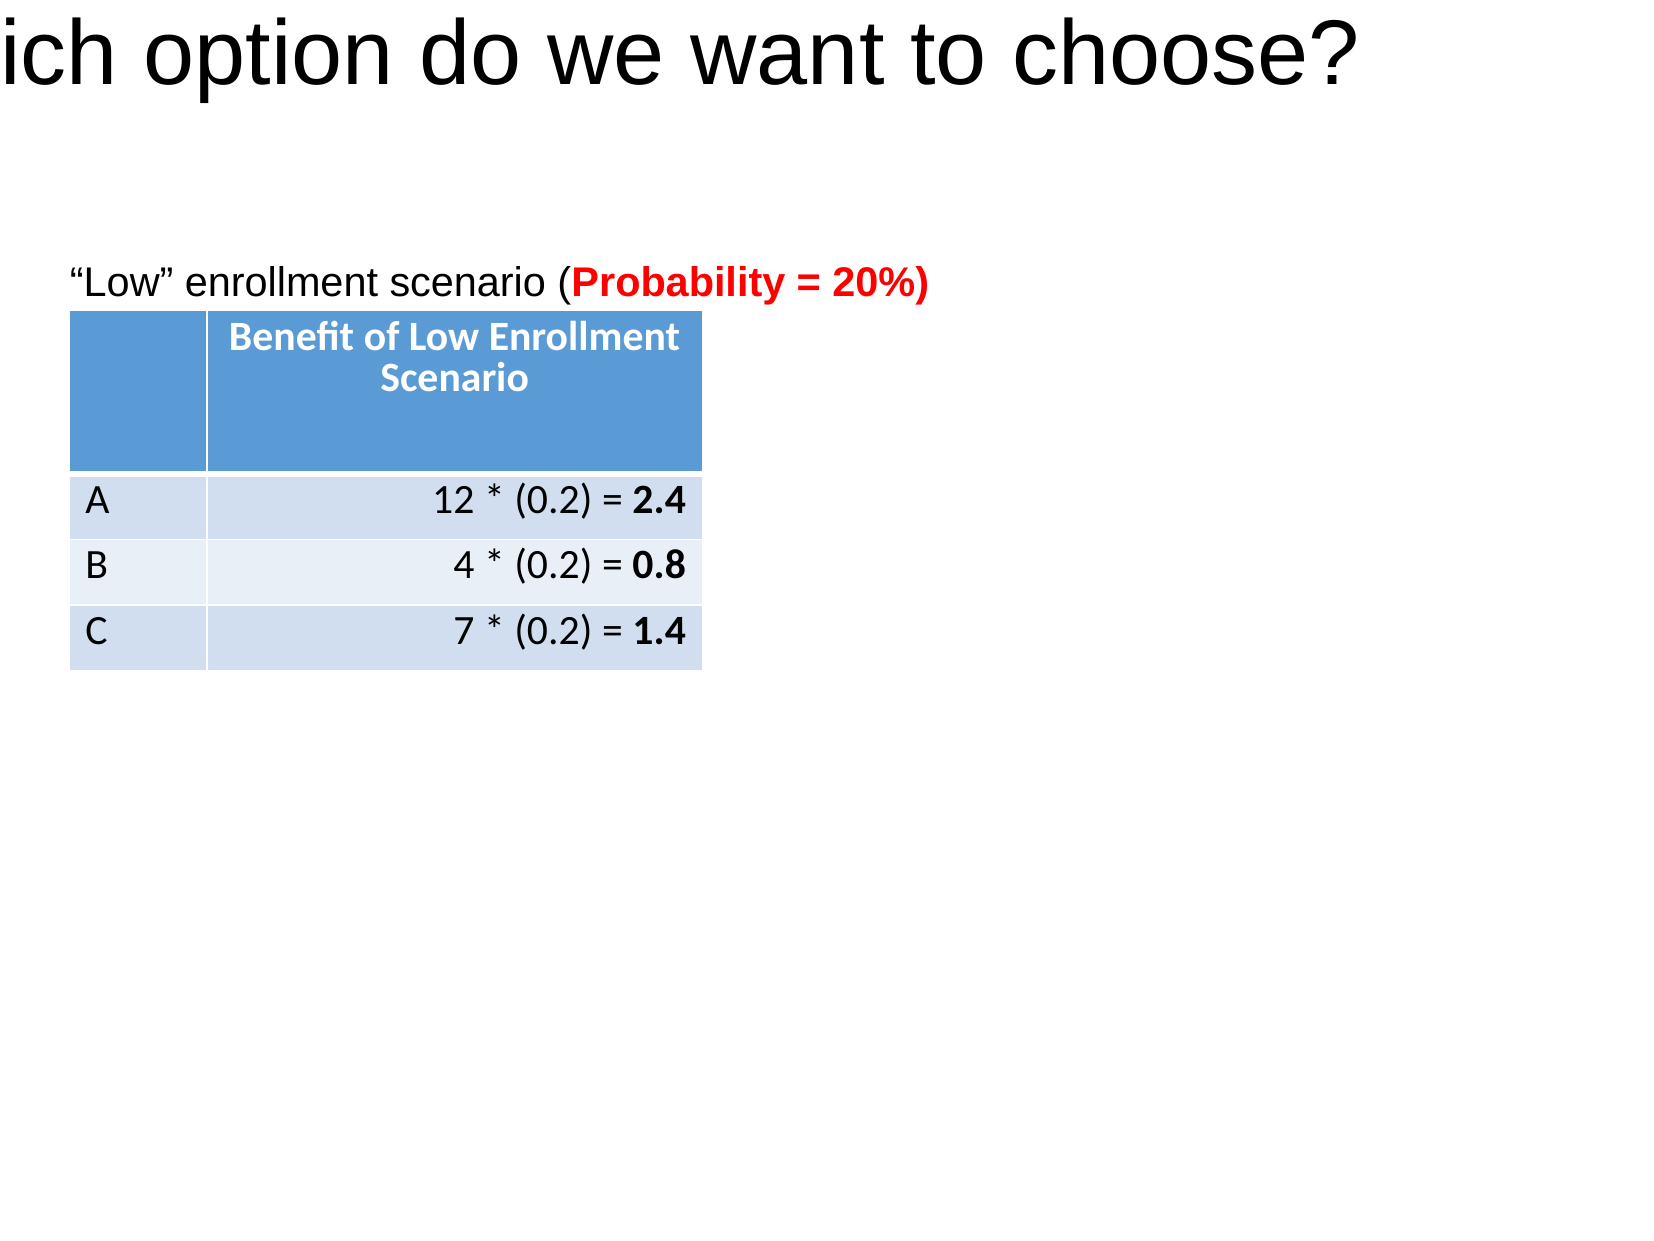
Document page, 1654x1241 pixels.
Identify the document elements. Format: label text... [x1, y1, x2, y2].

table_cell 4 * (0.2) = 0.8 [208, 540, 702, 604]
title Which option do we want to choose? [0, 0, 1654, 152]
table_cell 12 * (0.2) = 2.4 [208, 477, 702, 539]
table_header [70, 313, 206, 471]
table_cell C [70, 606, 206, 670]
table_header Benefit of Low Enrollment Scenario [208, 313, 702, 471]
table_cell 7 * (0.2) = 1.4 [208, 606, 702, 670]
table_cell A [70, 477, 206, 539]
table_cell B [70, 540, 206, 604]
text_box “Low” enrollment scenario (Probability = 20%) [55, 247, 1130, 313]
